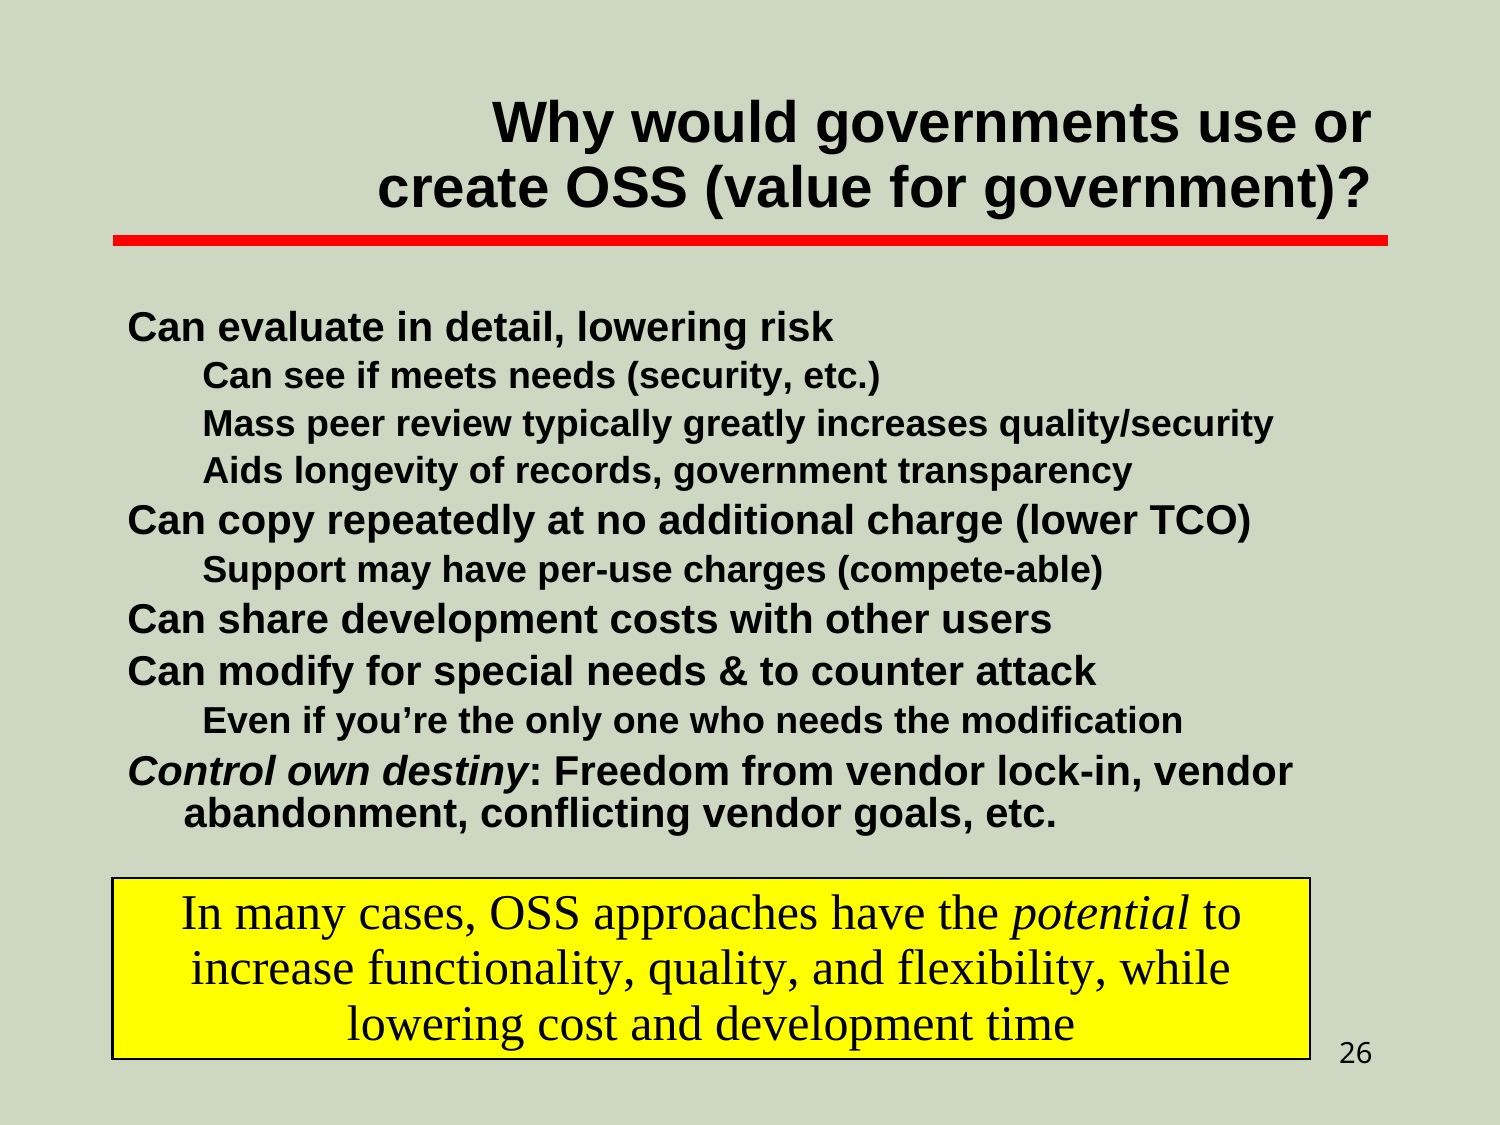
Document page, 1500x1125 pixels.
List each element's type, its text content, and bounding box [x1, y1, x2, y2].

text_box In many cases, OSS approaches have the potential to increase functionality, quality, and flexibility, while lowering cost and development time [112, 877, 1311, 1059]
title Why would governments use or create OSS (value for government)? [337, 80, 1388, 229]
list Can evaluate in detail, lowering risk Can see if meets needs (security, etc.) Mass peer review typically greatly increases quality/security Aids longevity of records, government transparency Can copy repeatedly at no additional charge (lower TCO) Support may have per-use charges (compete-able) Can share development costs with other users Can modify for special needs & to counter attack Even if you’re the only one who needs the modification Control own destiny: Freedom from vendor lock-in, vendor abandonment, conflicting vendor goals, etc. [112, 299, 1388, 878]
